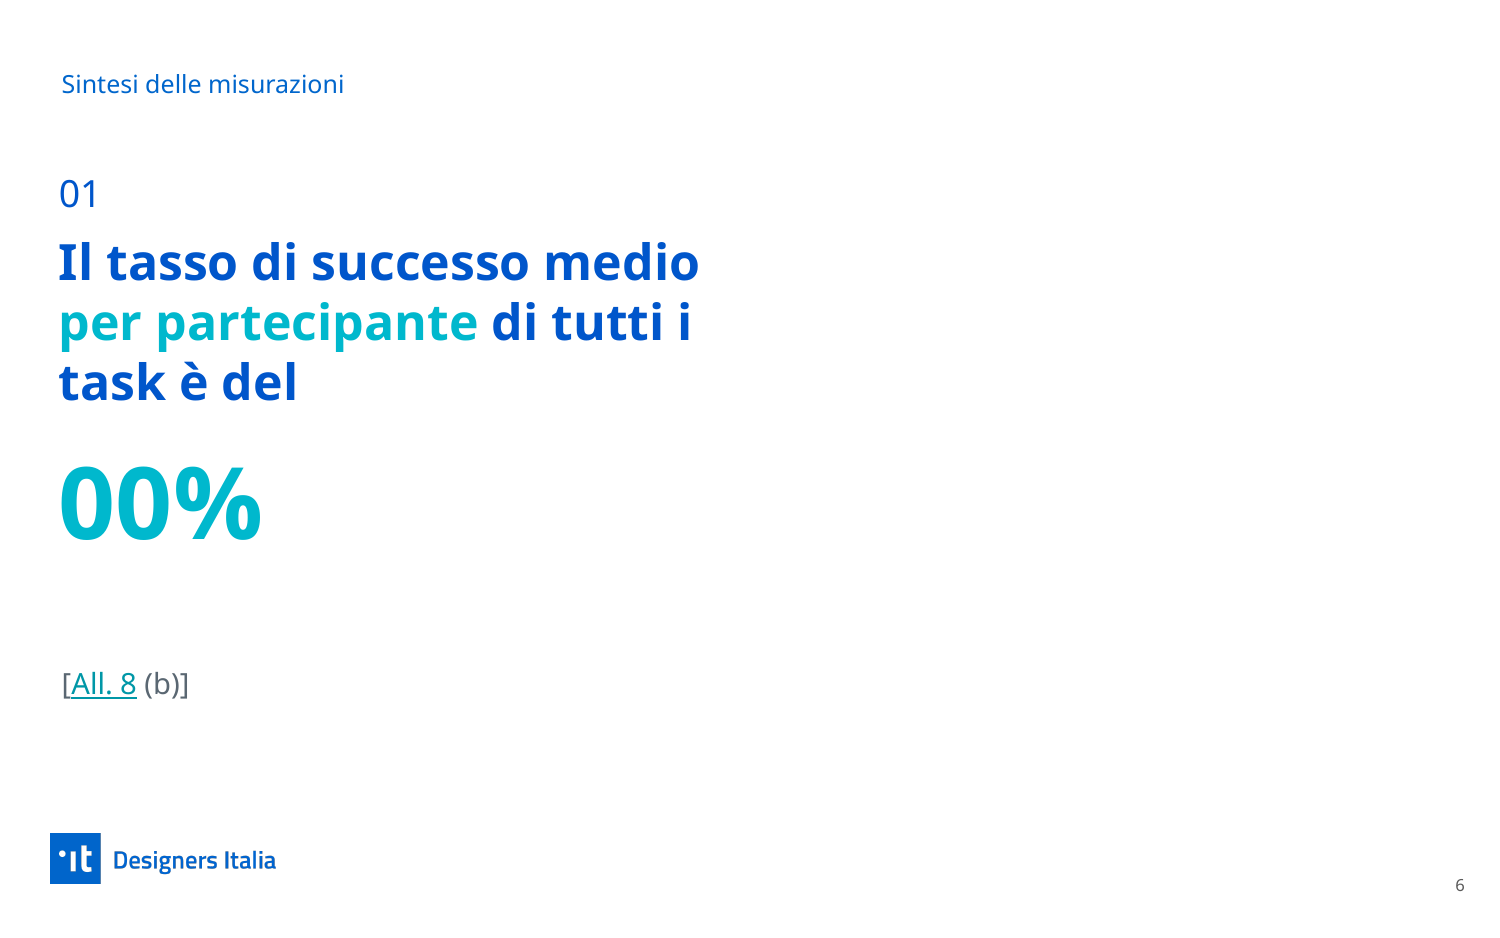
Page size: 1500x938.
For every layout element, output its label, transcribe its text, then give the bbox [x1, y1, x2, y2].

text_box Il tasso di successo medio per partecipante di tutti i task è del [43, 215, 756, 360]
text_box Sintesi delle misurazioni [46, 58, 684, 110]
text_box 01 [43, 155, 405, 207]
picture [50, 833, 289, 884]
text_box [All. 8 (b)] [46, 659, 1009, 711]
text_box 00% [43, 424, 756, 569]
text_box 01 [63, 183, 74, 205]
slide_number <number> [1389, 849, 1480, 922]
